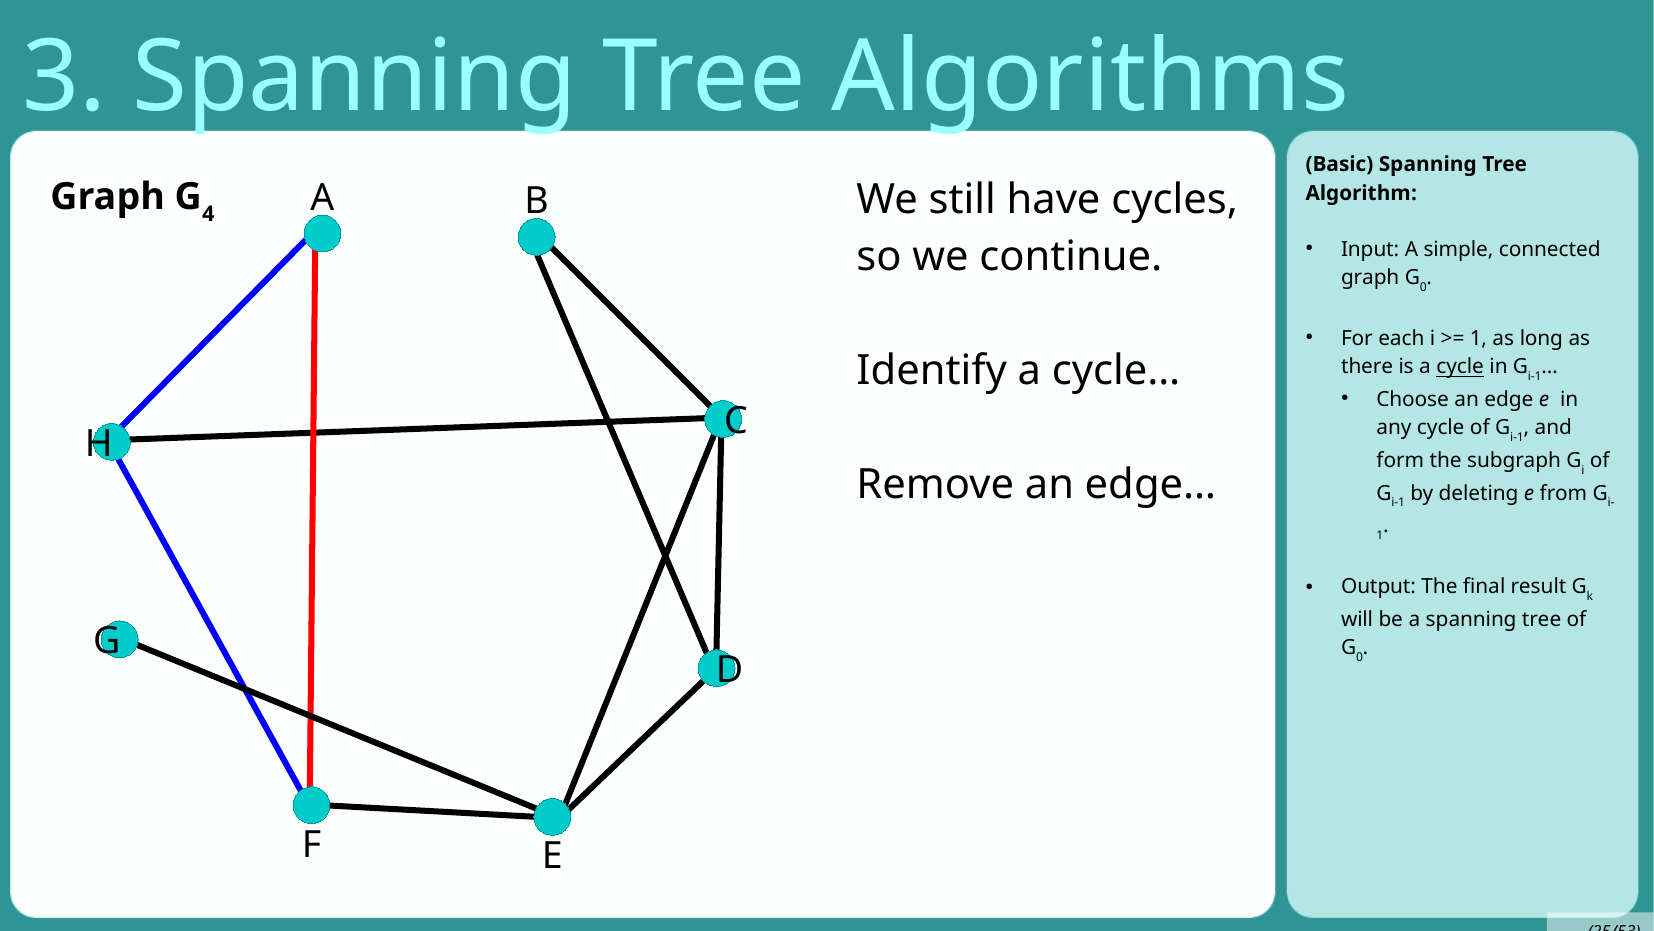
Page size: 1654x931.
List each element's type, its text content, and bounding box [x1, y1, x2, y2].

text_box We still have cycles, so we continue. Identify a cycle… Remove an edge… [856, 169, 1247, 452]
text_box C [730, 409, 742, 430]
text_box C [704, 400, 737, 438]
text_box E [533, 798, 571, 836]
text_box D [722, 658, 736, 679]
text_box D [698, 649, 731, 687]
text_box F [293, 786, 330, 824]
title 3. Spanning Tree Algorithms [22, 13, 1511, 130]
picture [0, 0, 1654, 931]
text_box Graph G4 [35, 161, 242, 229]
text_box B [518, 218, 556, 256]
text_box G [101, 620, 139, 658]
text_box H [93, 423, 131, 461]
text_box A [304, 215, 341, 252]
text_box (Basic) Spanning Tree Algorithm: Input: A simple, connected graph G0. For each i >= 1, as long as there is a cycle in Gi-1… Choose an edge e in any cycle of Gi-1, and form the subgraph Gi of Gi-1 by deleting e from Gi-1. Output: The final result Gk will be a spanning tree of G0. [1290, 141, 1631, 661]
text_box (<number>/53) [1546, 912, 1654, 931]
